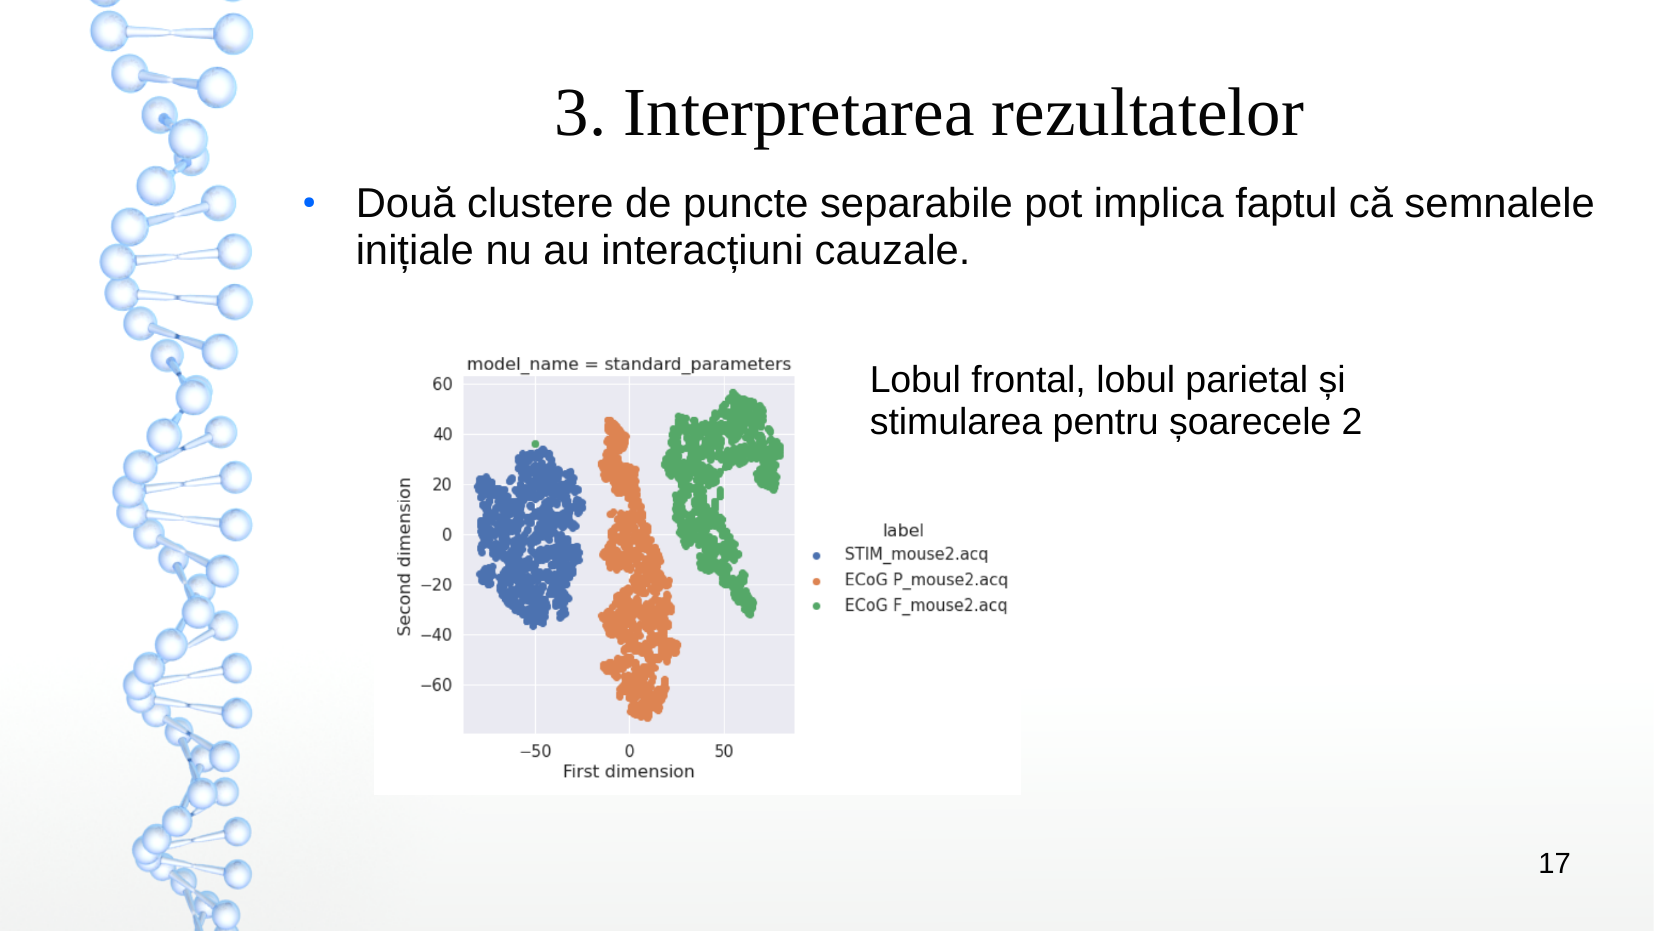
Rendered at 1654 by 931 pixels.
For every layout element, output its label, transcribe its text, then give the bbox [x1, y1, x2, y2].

list Două clustere de puncte separabile pot implica faptul că semnalele inițiale nu au interacțiuni cauzale. [285, 180, 1636, 916]
text_box Lobul frontal, lobul parietal și stimularea pentru șoarecele 2 [855, 351, 1516, 451]
picture [0, 0, 1654, 931]
title 3. Interpretarea rezultatelor [265, 35, 1595, 189]
